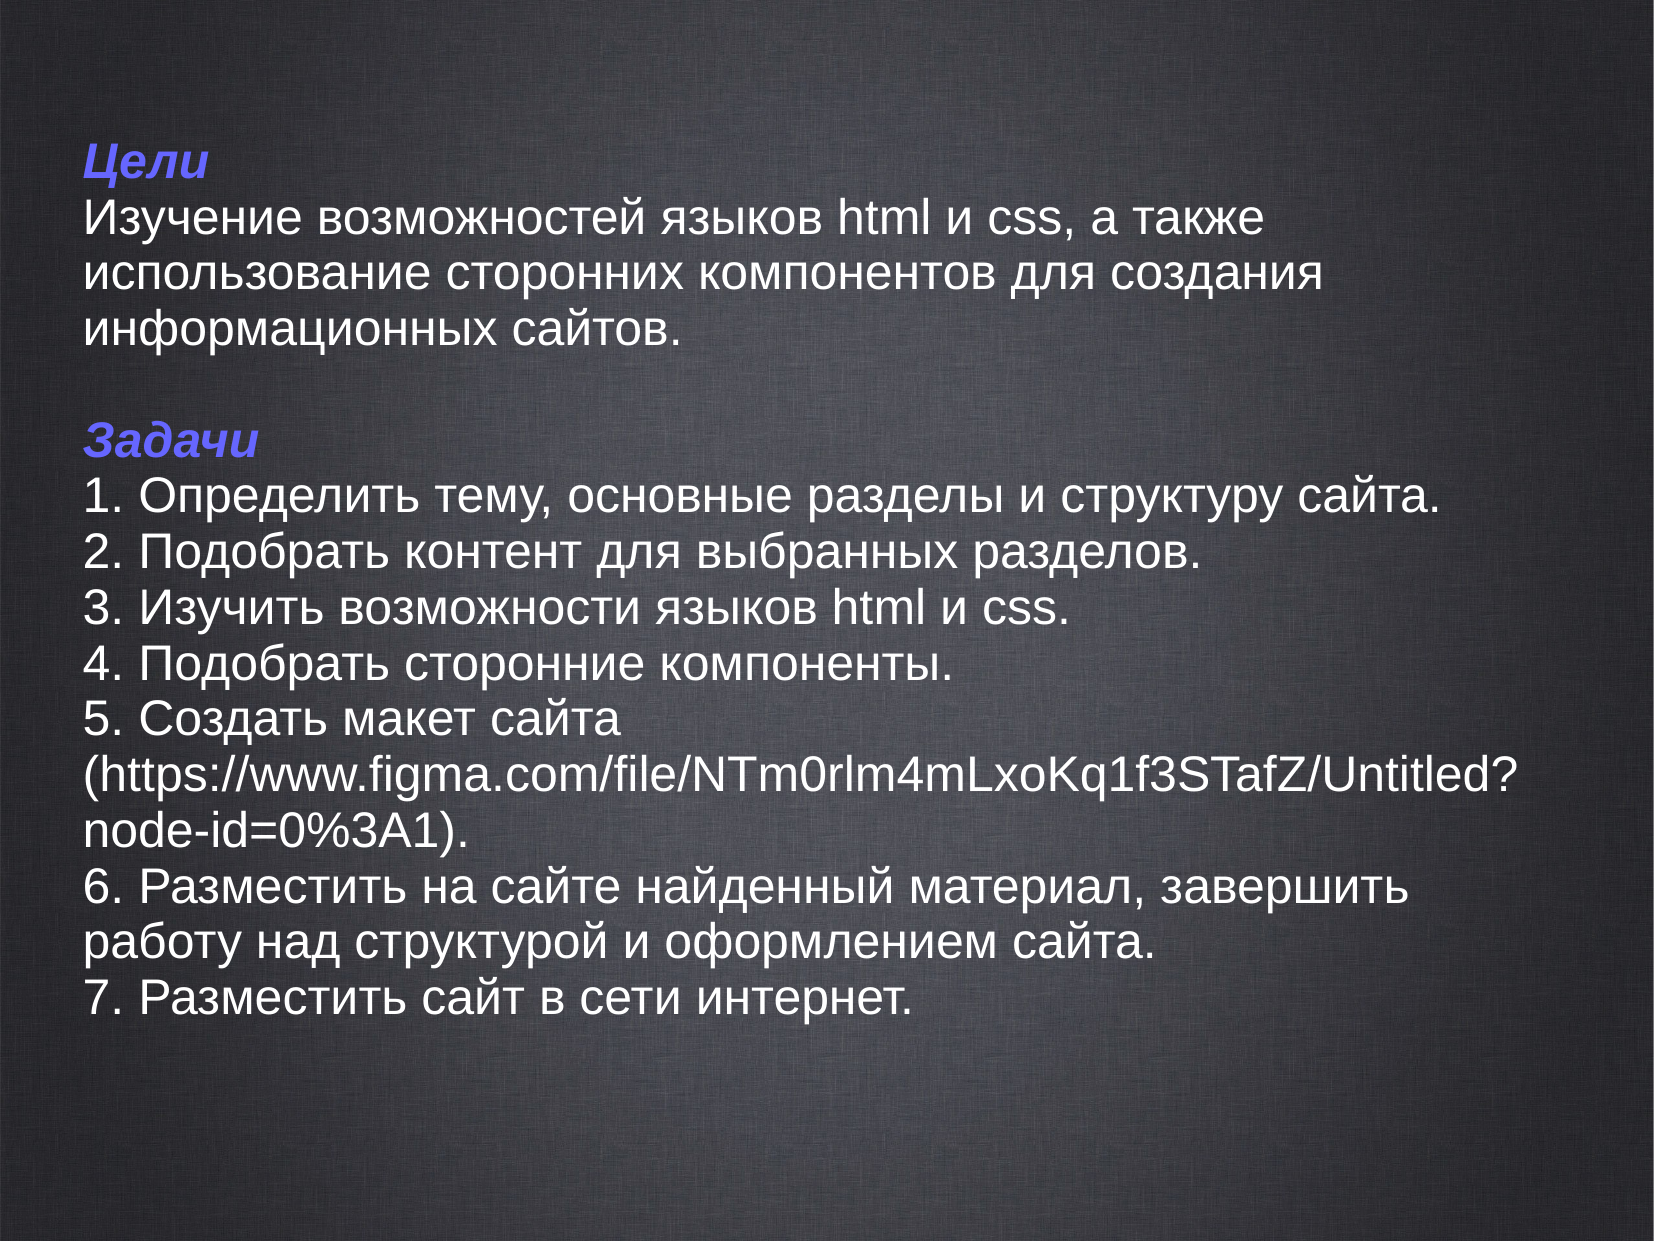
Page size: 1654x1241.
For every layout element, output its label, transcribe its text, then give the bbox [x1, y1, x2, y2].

picture [0, 0, 1654, 1241]
subtitle Цели Изучение возможностей языков html и css, а также использование сторонних компонентов для создания информационных сайтов. Задачи 1. Определить тему, основные разделы и структуру сайта. 2. Подобрать контент для выбранных разделов. 3. Изучить возможности языков html и css. 4. Подобрать сторонние компоненты. 5. Создать макет сайта (https://www.figma.com/file/NTm0rlm4mLxoKq1f3STafZ/Untitled?node-id=0%3A1). 6. Разместить на сайте найденный материал, завершить работу над структурой и оформлением сайта. 7. Разместить сайт в сети интернет. [82, 49, 1571, 1109]
